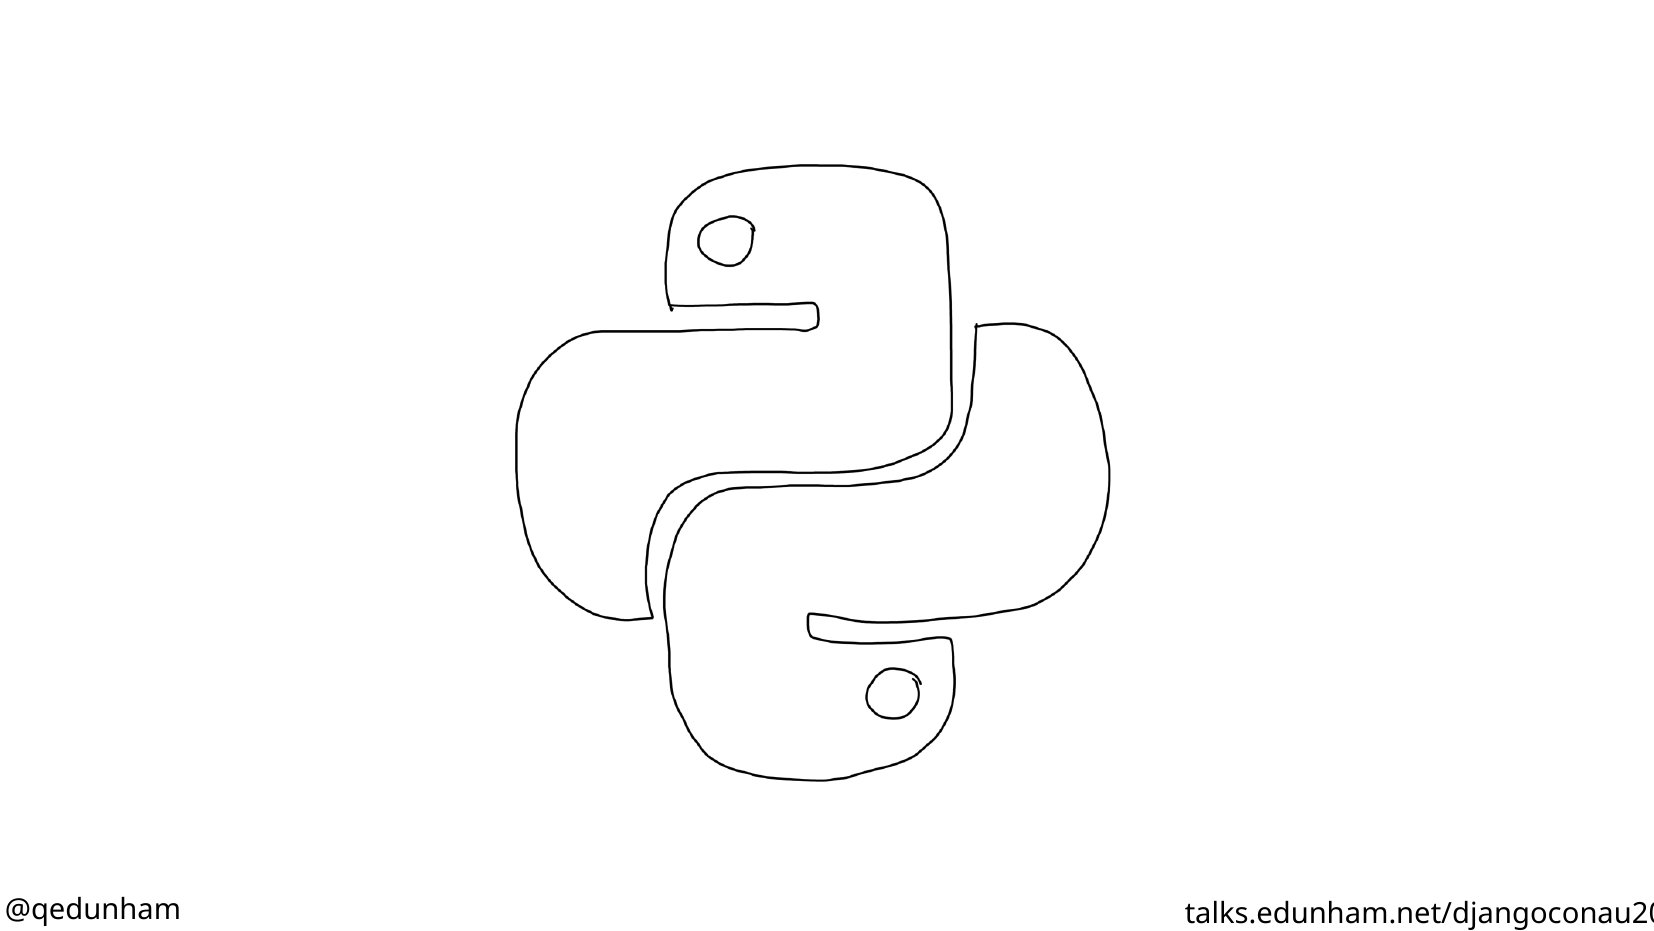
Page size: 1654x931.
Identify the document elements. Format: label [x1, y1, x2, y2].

picture [515, 164, 1111, 782]
